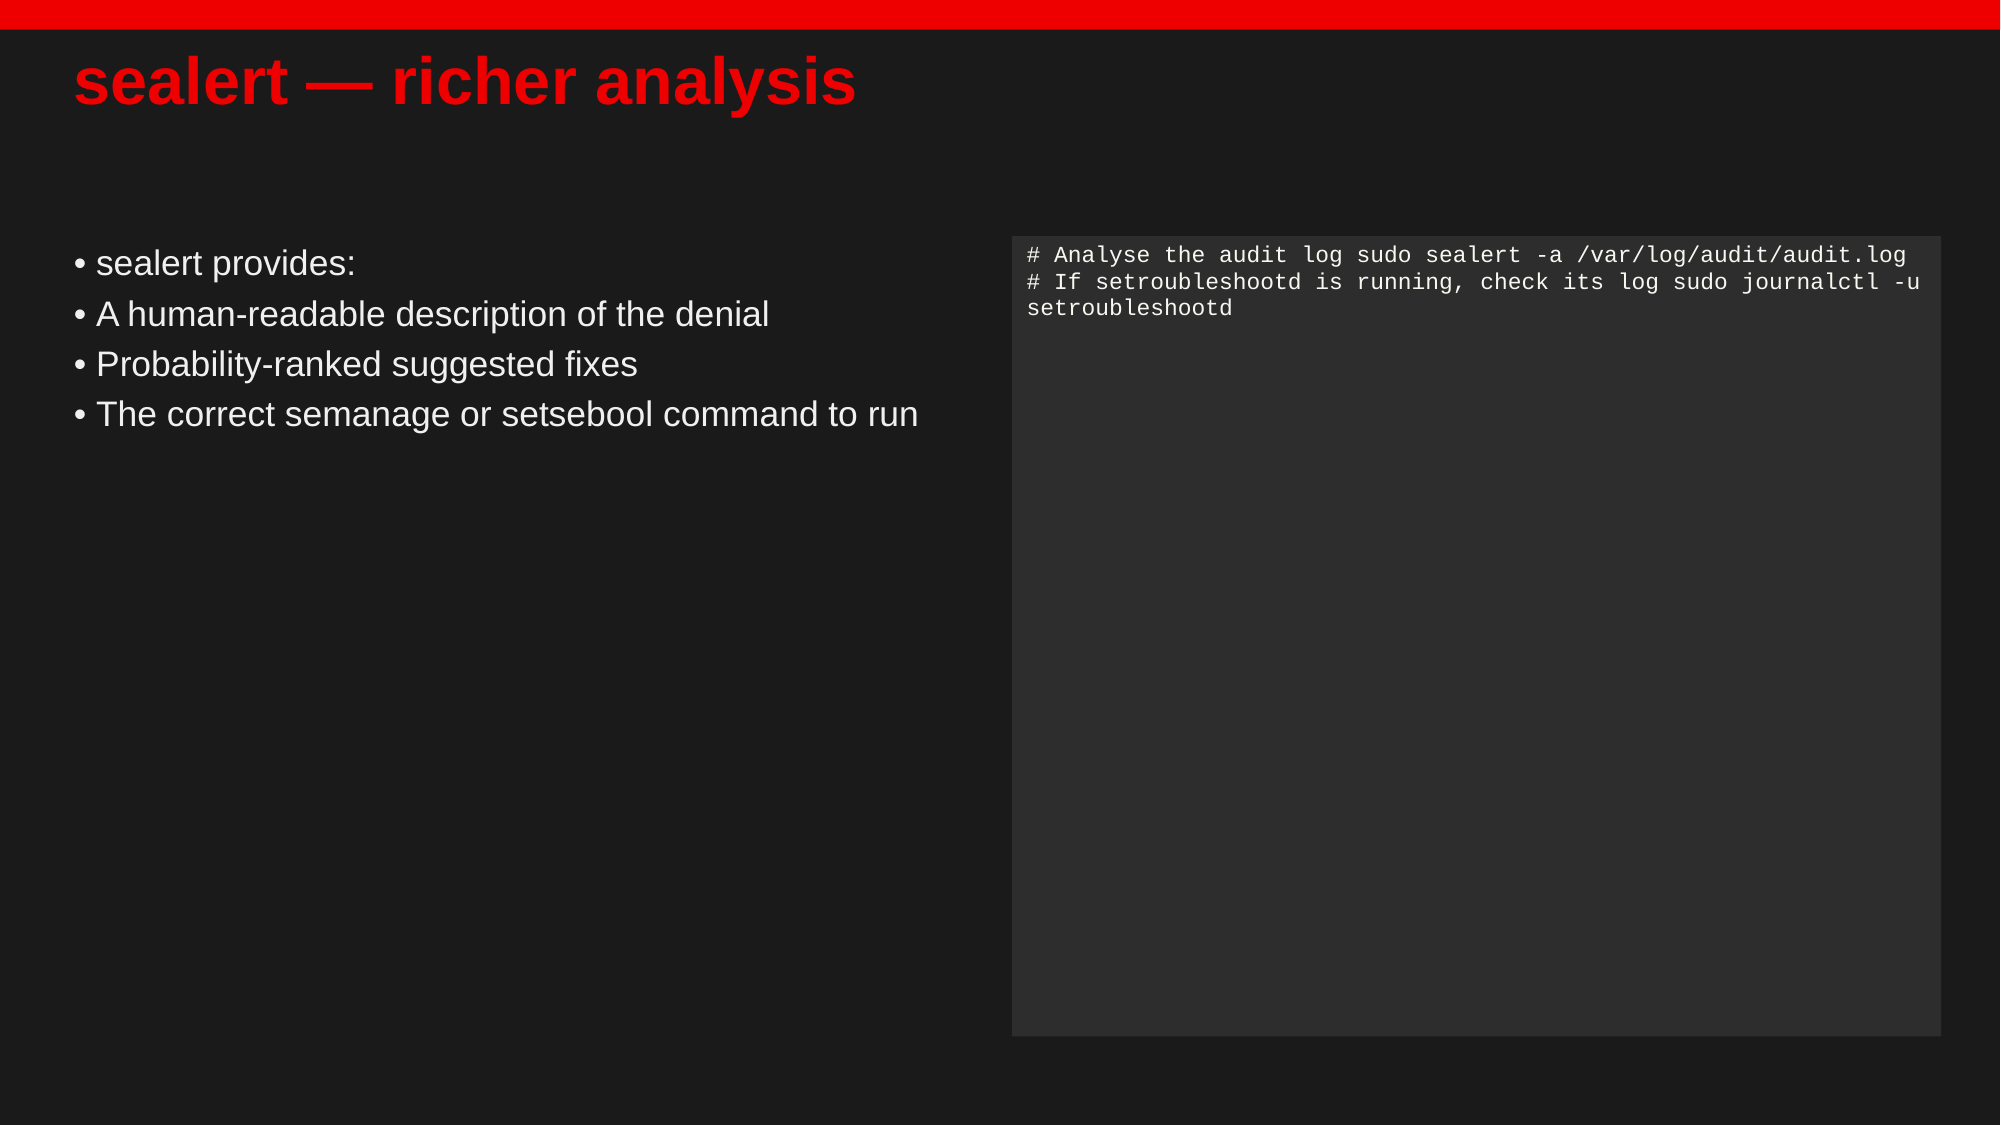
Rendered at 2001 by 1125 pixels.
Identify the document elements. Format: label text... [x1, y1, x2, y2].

text_box • sealert provides: • A human-readable description of the denial • Probability-ranked suggested fixes • The correct semanage or setsebool command to run [59, 236, 989, 1037]
text_box # Analyse the audit log sudo sealert -a /var/log/audit/audit.log # If setroubleshootd is running, check its log sudo journalctl -u setroubleshootd [1011, 236, 1942, 1037]
text_box [0, 0, 2001, 30]
text_box sealert — richer analysis [59, 36, 1942, 208]
